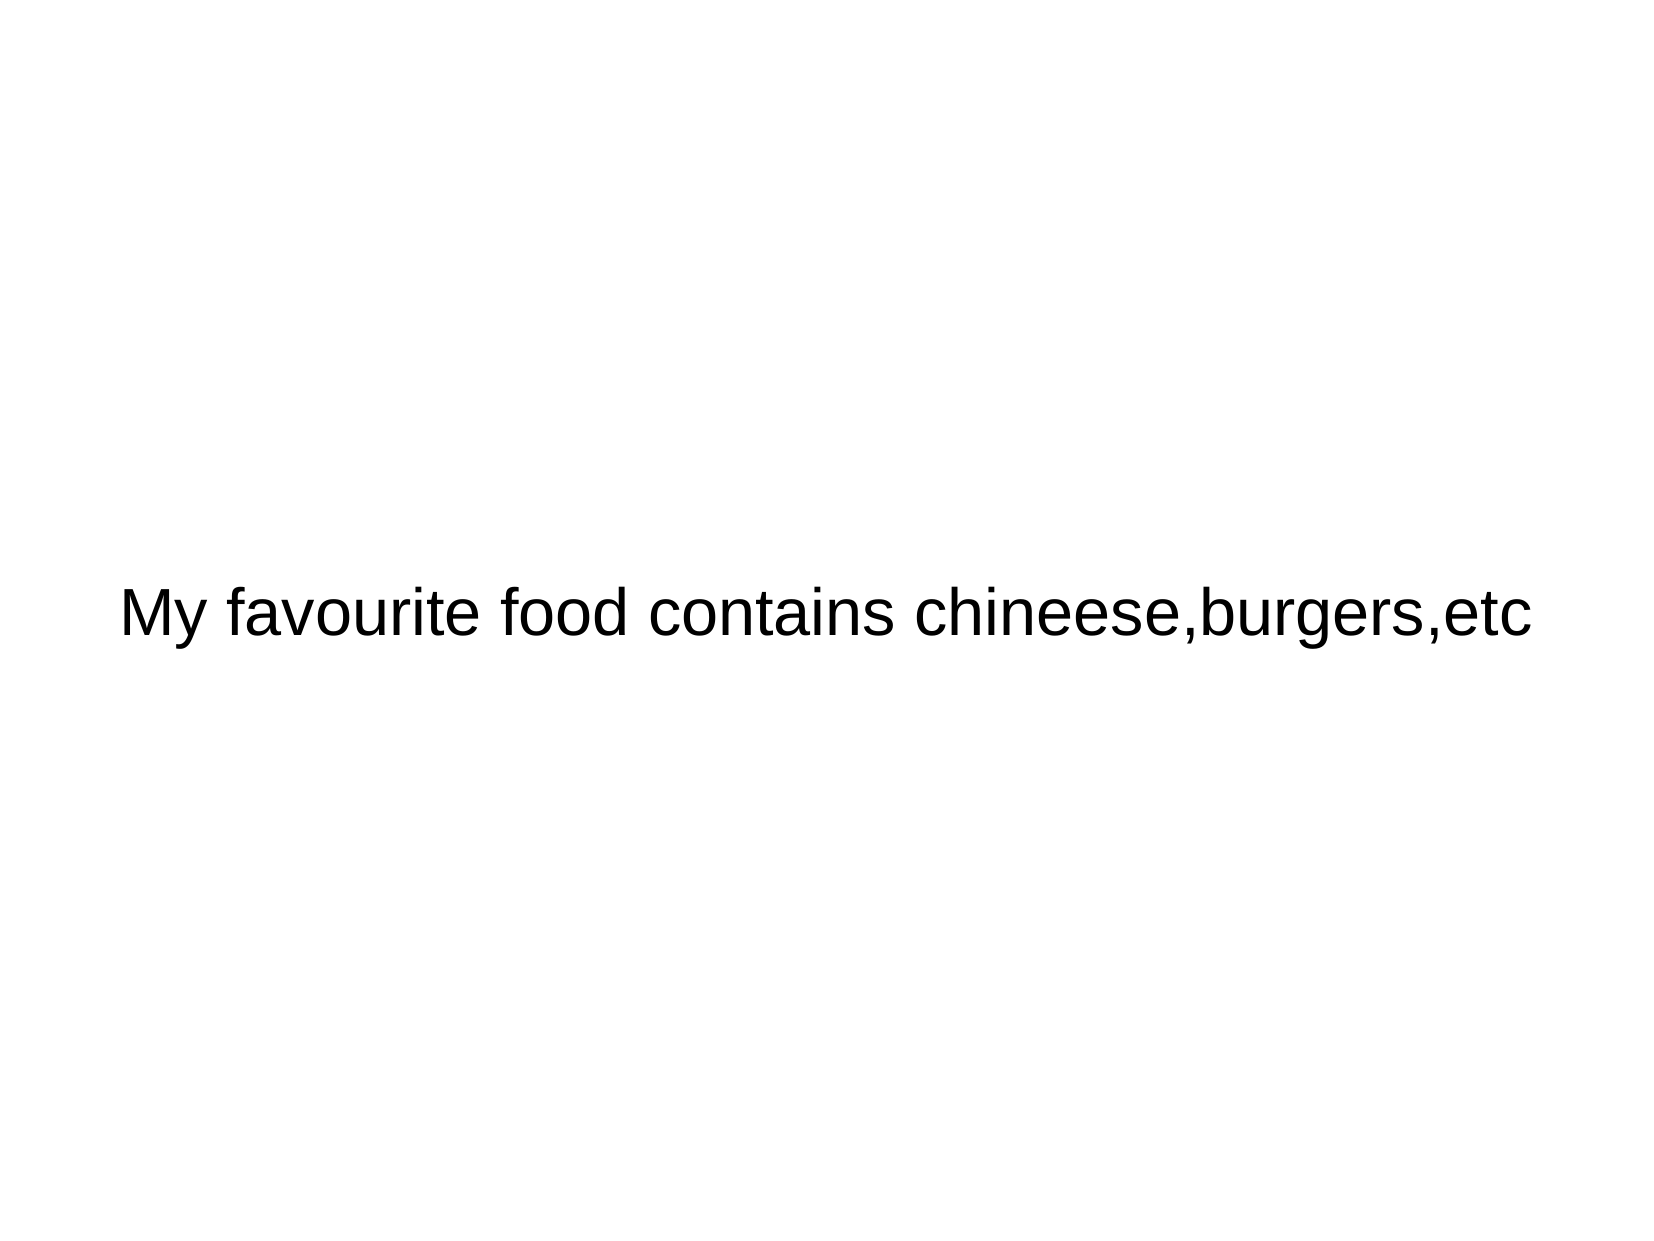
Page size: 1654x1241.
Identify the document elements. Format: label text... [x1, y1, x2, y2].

subtitle My favourite food contains chineese,burgers,etc [82, 290, 1571, 1010]
